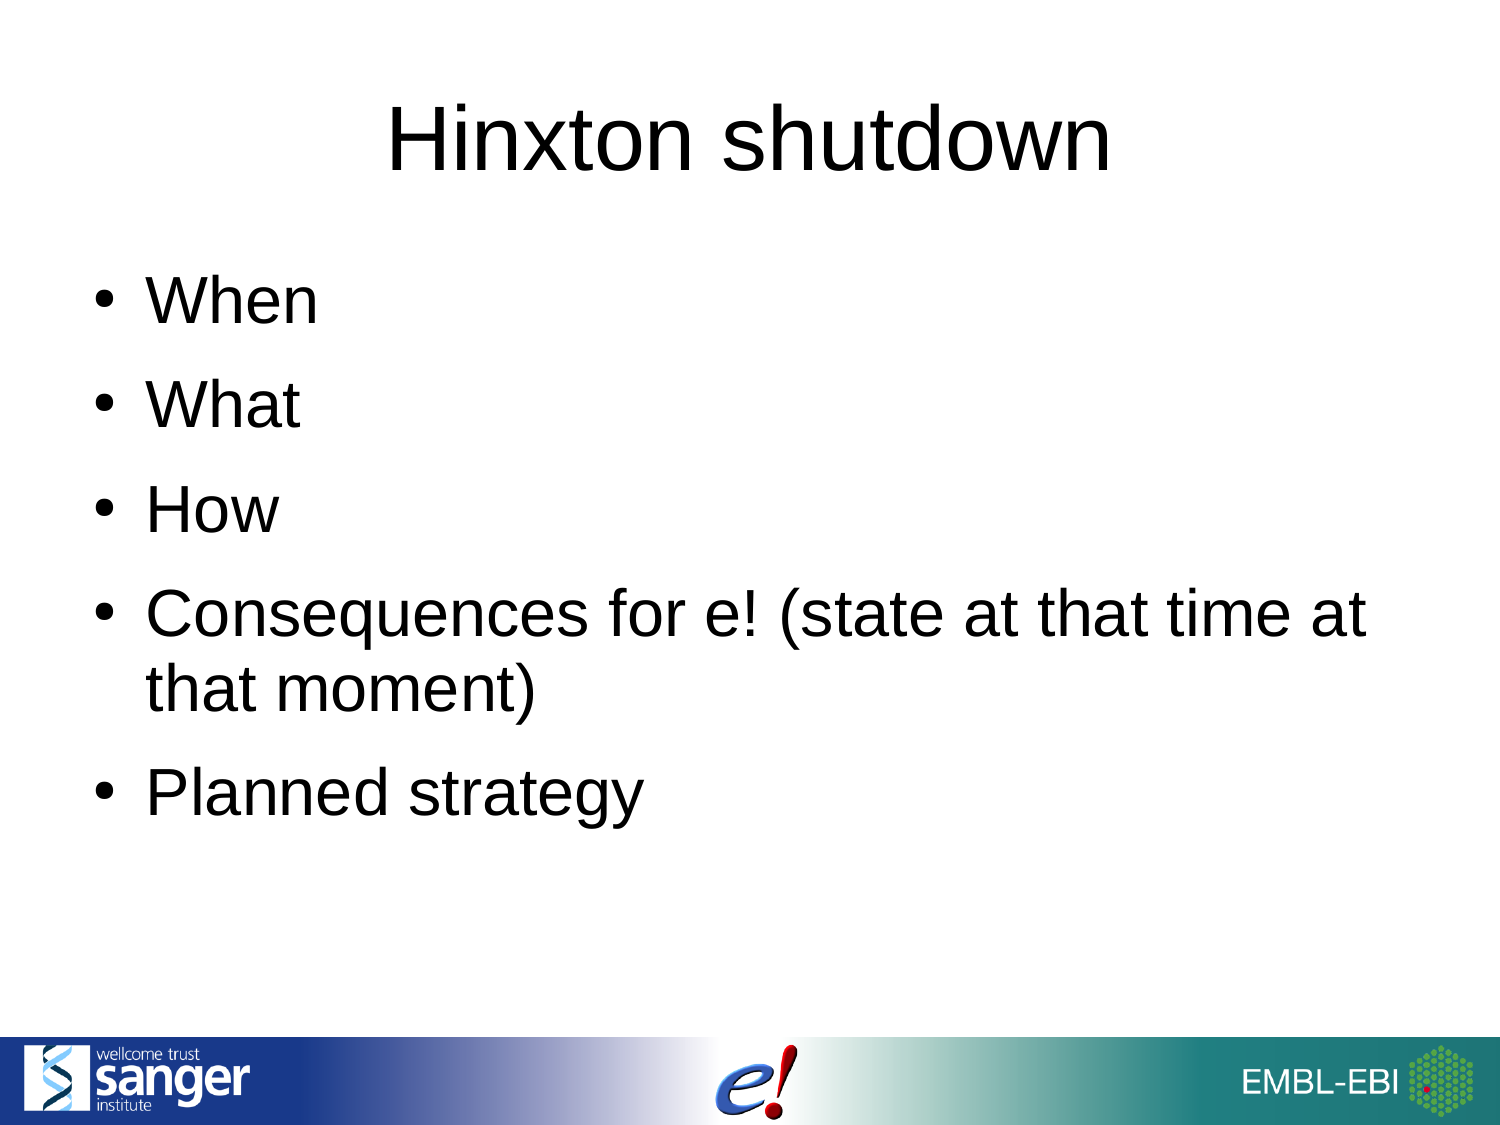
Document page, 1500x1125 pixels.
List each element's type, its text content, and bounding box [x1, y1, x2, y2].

picture [0, 1037, 1500, 1125]
title Hinxton shutdown [75, 44, 1425, 233]
list When What How Consequences for e! (state at that time at that moment) Planned strategy [75, 263, 1395, 916]
